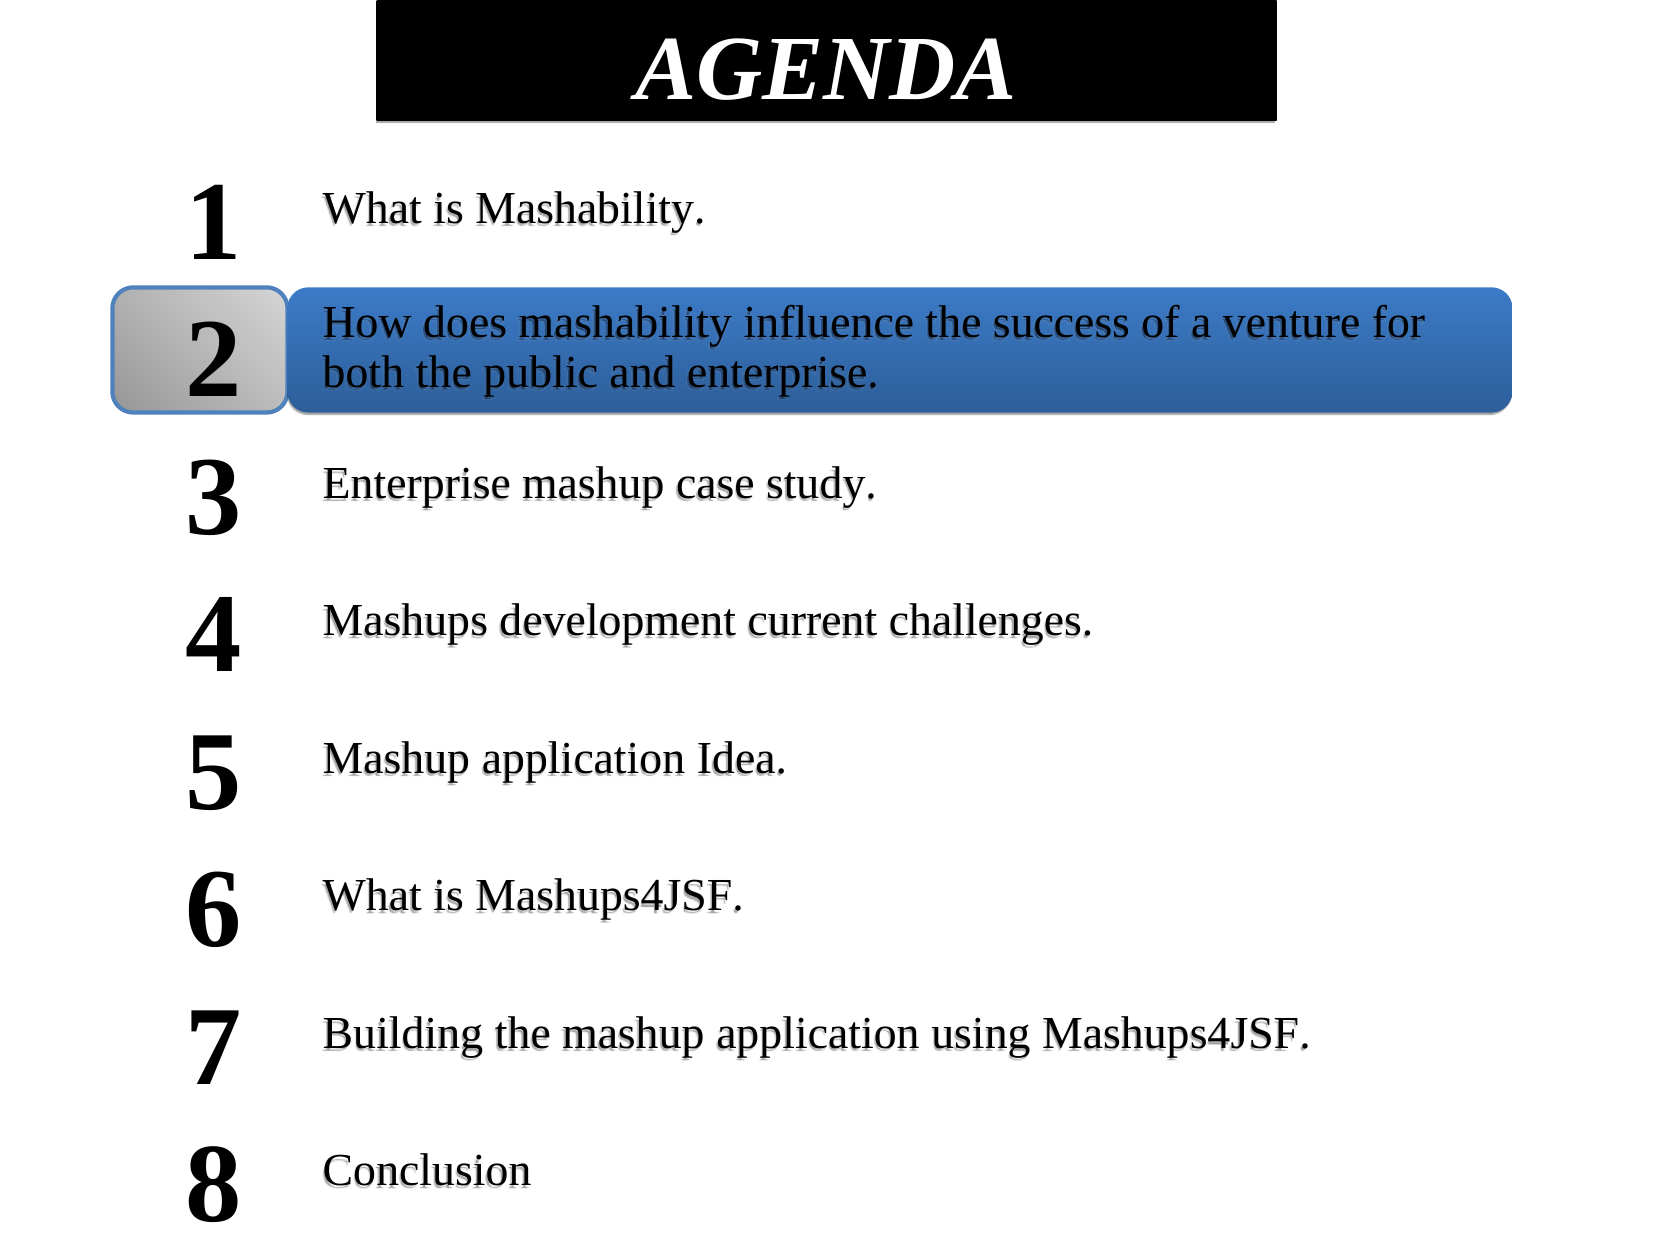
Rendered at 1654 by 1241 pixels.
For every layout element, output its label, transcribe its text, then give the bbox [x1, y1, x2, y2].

text_box Enterprise mashup case study. [302, 420, 1527, 546]
text_box 3 [126, 420, 302, 546]
text_box What is Mashups4JSF. [302, 832, 1527, 958]
text_box 1 [126, 145, 302, 271]
text_box Building the mashup application using Mashups4JSF. [302, 970, 1527, 1096]
text_box What is Mashability. [302, 145, 1527, 271]
text_box 5 [126, 695, 302, 821]
text_box [292, 393, 1505, 413]
text_box 6 [126, 832, 302, 958]
text_box Conclusion [302, 1107, 1527, 1233]
text_box AGENDA [377, 0, 1277, 120]
text_box [298, 287, 308, 298]
text_box 8 [126, 1107, 302, 1233]
text_box 2 [126, 282, 302, 408]
text_box Mashup application Idea. [302, 695, 1527, 821]
text_box How does mashability influence the success of a venture for both the public and enterprise. [302, 282, 1527, 408]
text_box 7 [126, 970, 302, 1096]
text_box [112, 287, 280, 413]
text_box 4 [126, 557, 302, 683]
text_box Mashups development current challenges. [302, 557, 1527, 683]
